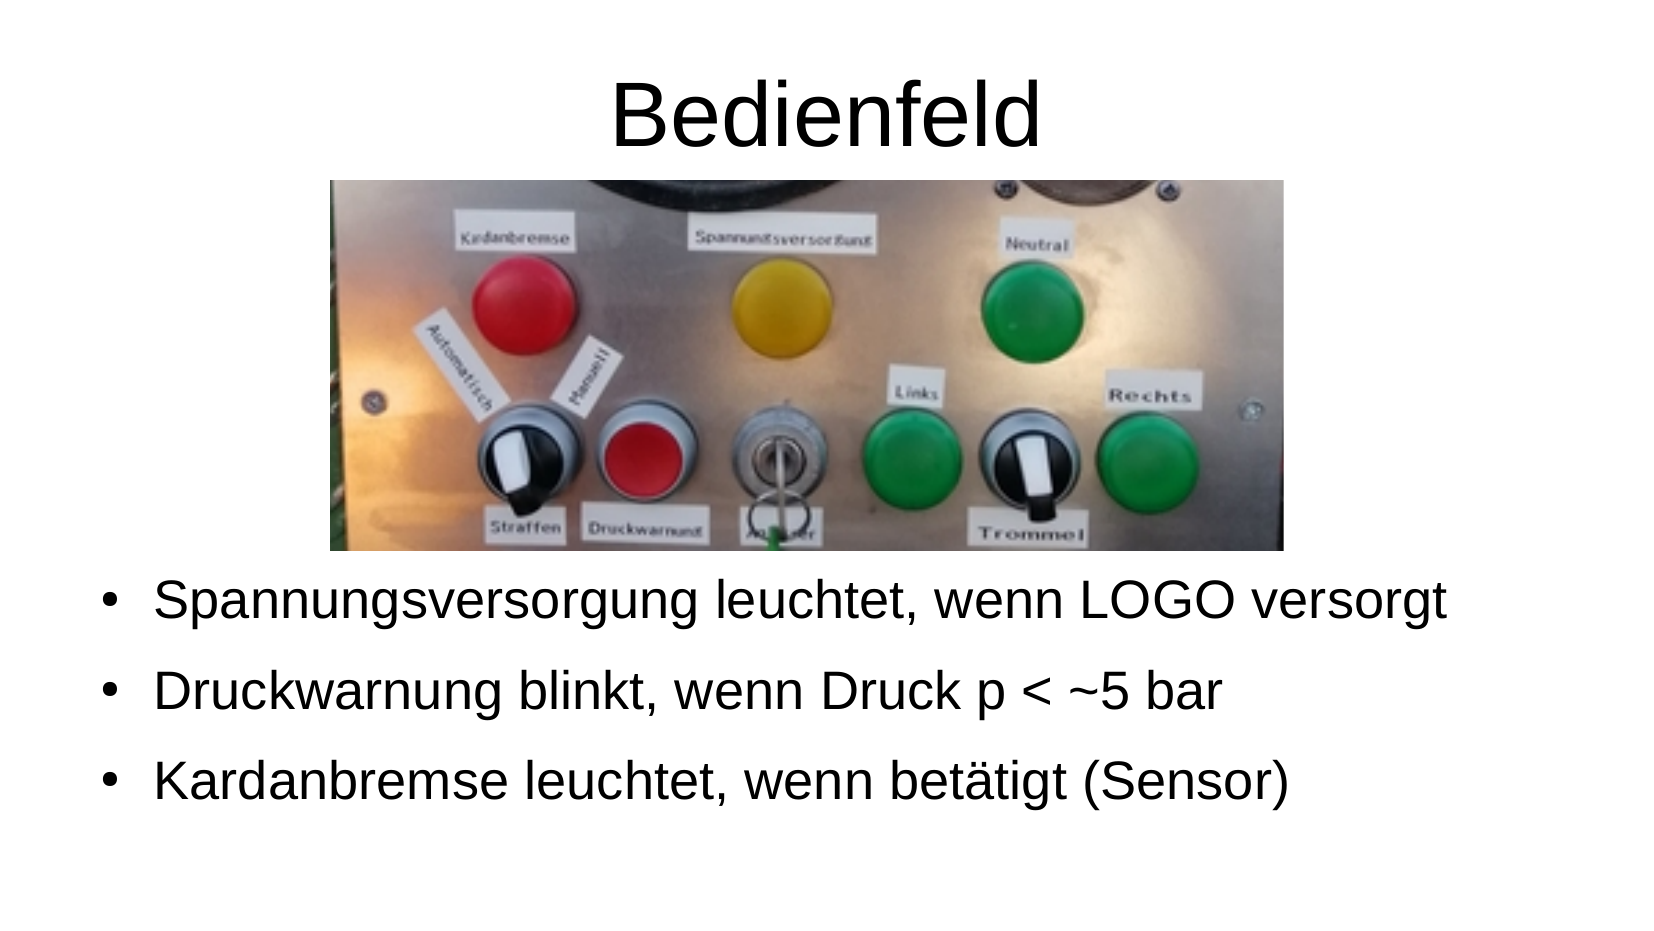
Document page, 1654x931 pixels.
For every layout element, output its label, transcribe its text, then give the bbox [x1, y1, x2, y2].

picture [330, 180, 1284, 551]
title Bedienfeld [82, 37, 1571, 193]
list Spannungsversorgung leuchtet, wenn LOGO versorgt Druckwarnung blinkt, wenn Druck p < ~5 bar Kardanbremse leuchtet, wenn betätigt (Sensor) [82, 570, 1571, 916]
